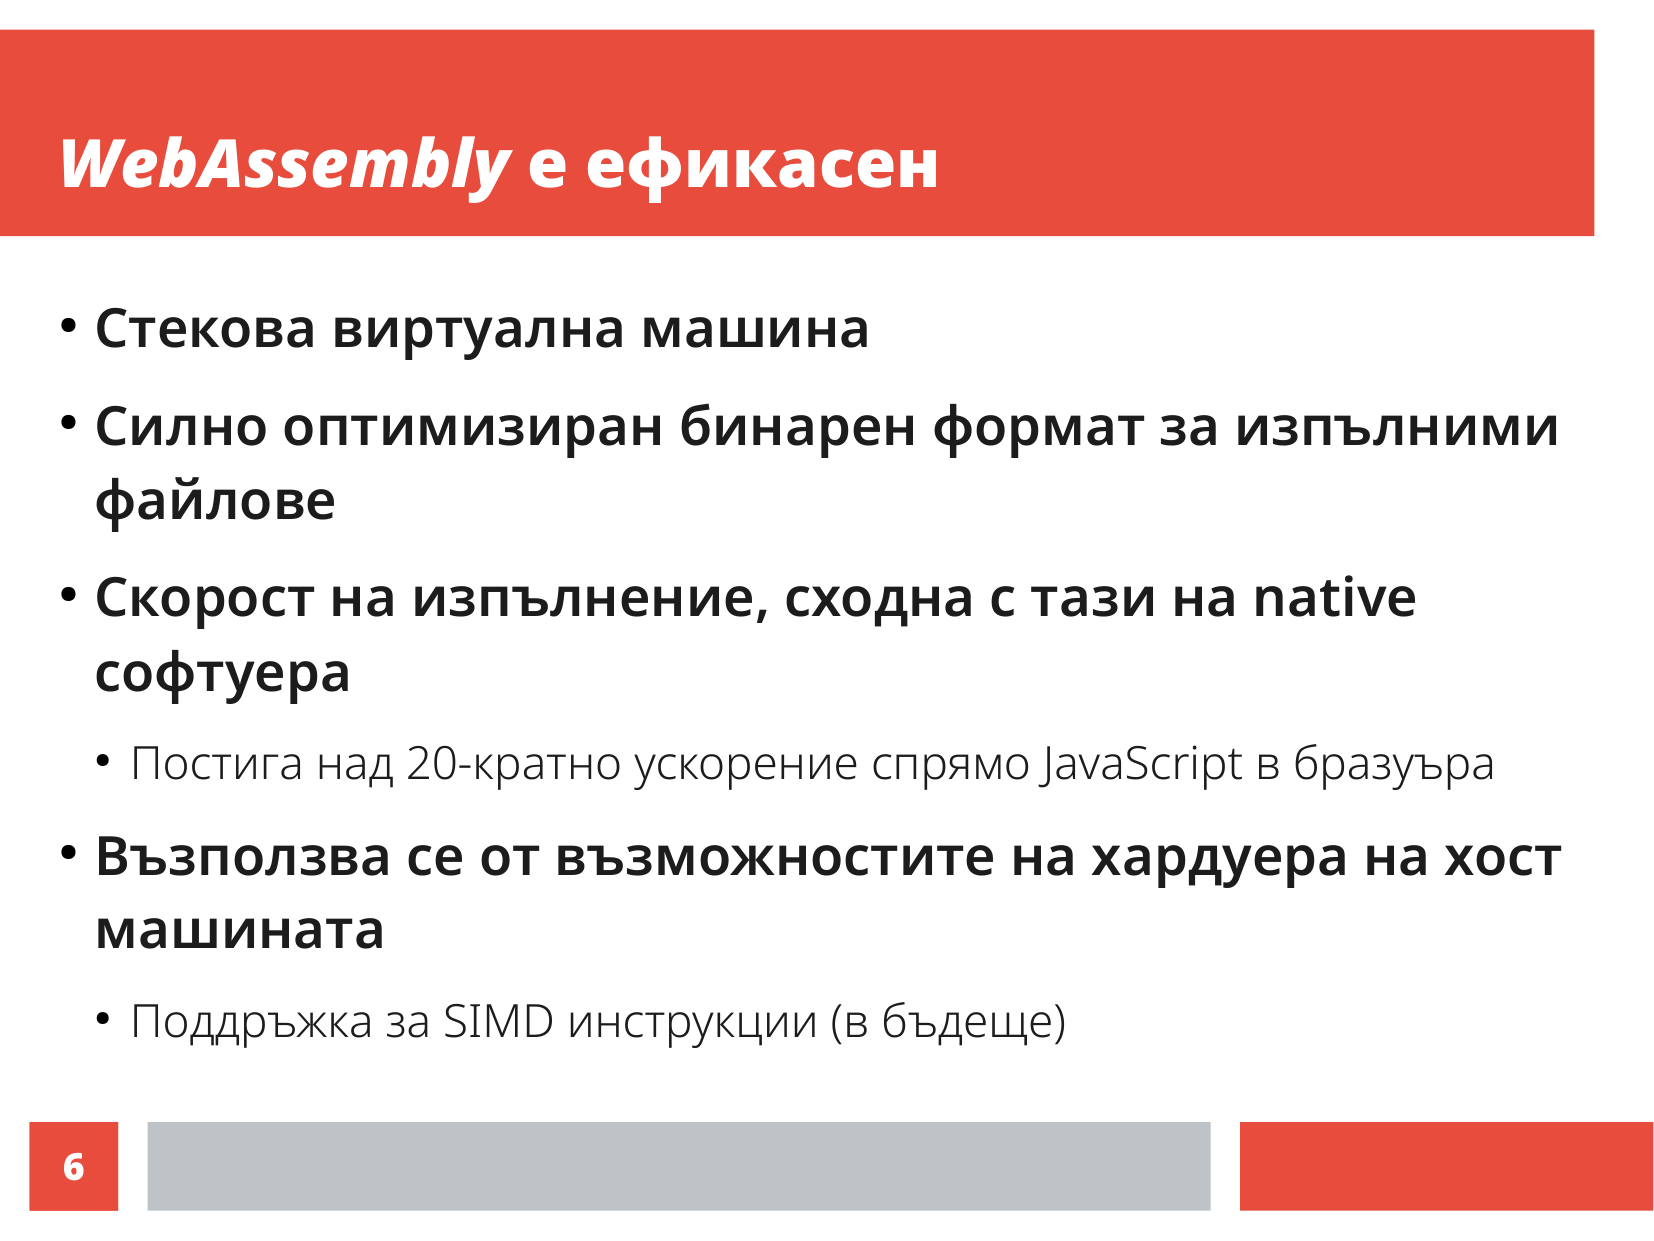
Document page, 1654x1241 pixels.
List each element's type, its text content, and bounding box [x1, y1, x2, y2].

list Стекова виртуална машина Силно оптимизиран бинарен формат за изпълними файлове Скорост на изпълнение, сходна с тази на native софтуера Постига над 20-кратно ускорение спрямо JavaScript в бразуъра Възползва се от възможностите на хардуера на хост машината Поддръжка за SIMD инструкции (в бъдеще) [59, 289, 1565, 1058]
title WebAssembly е ефикасен [59, 59, 1595, 207]
